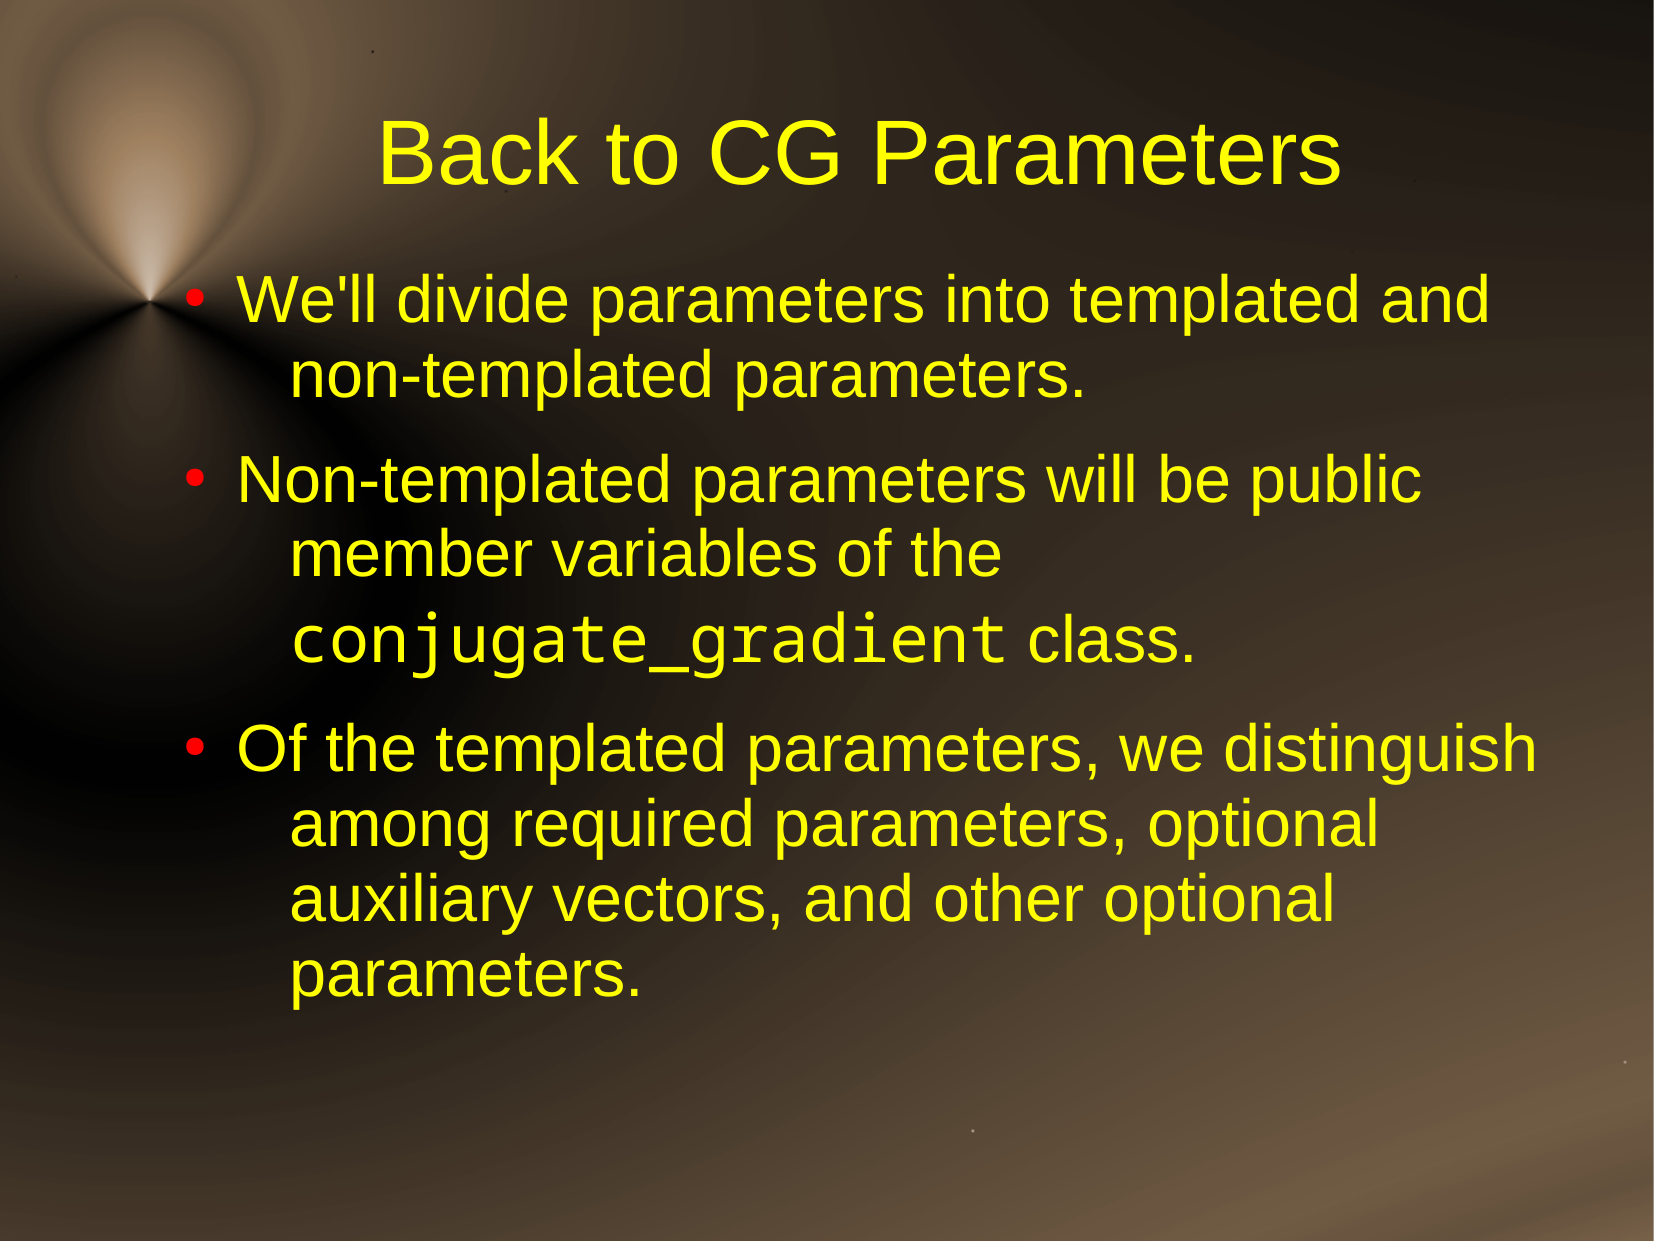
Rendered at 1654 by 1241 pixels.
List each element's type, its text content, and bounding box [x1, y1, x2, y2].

picture [0, 0, 1654, 1241]
title Back to CG Parameters [150, 49, 1571, 257]
list We'll divide parameters into templated and non-templated parameters. Non-templated parameters will be public member variables of the conjugate_gradient class. Of the templated parameters, we distinguish among required parameters, optional auxiliary vectors, and other optional parameters. [147, 262, 1571, 1094]
